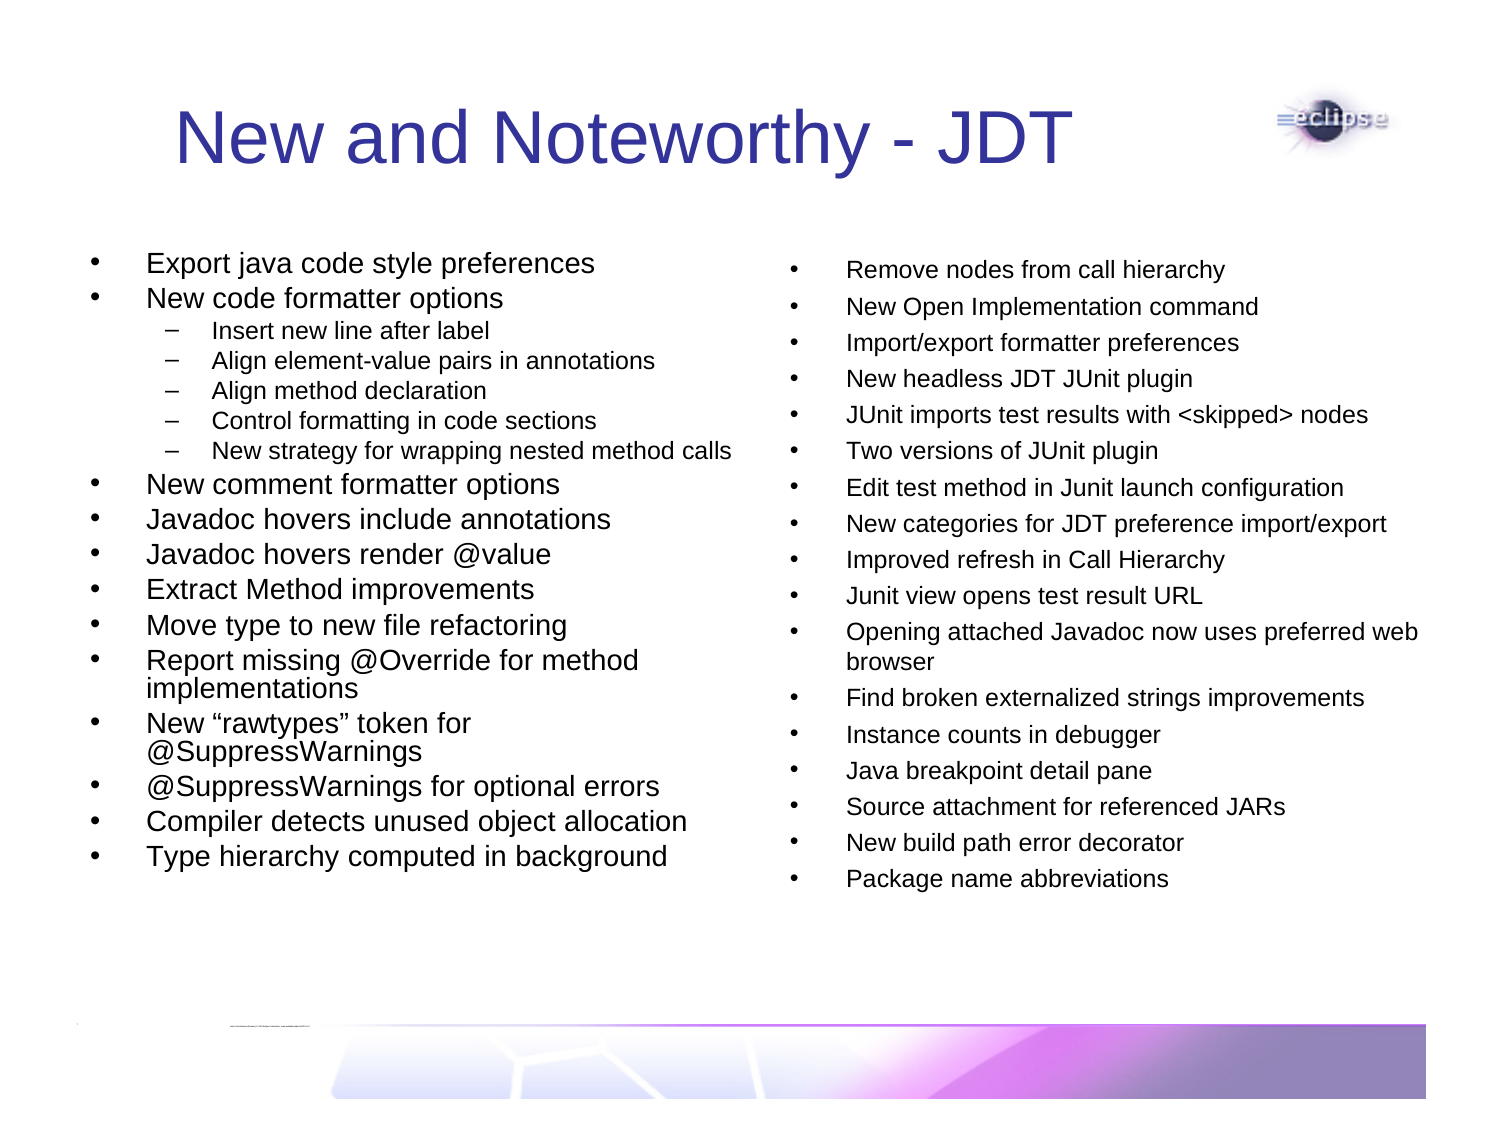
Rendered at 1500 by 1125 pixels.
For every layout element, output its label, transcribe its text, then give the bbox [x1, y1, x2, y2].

picture [225, 1024, 1426, 1099]
list Export java code style preferences New code formatter options Insert new line after label Align element-value pairs in annotations Align method declaration Control formatting in code sections New strategy for wrapping nested method calls New comment formatter options Javadoc hovers include annotations Javadoc hovers render @value Extract Method improvements Move type to new file refactoring Report missing @Override for method implementations New “rawtypes” token for @SuppressWarnings @SuppressWarnings for optional errors Compiler detects unused object allocation Type hierarchy computed in background [75, 243, 762, 1006]
picture [1257, 42, 1408, 193]
text_box Remove nodes from call hierarchy New Open Implementation command Import/export formatter preferences New headless JDT JUnit plugin JUnit imports test results with <skipped> nodes Two versions of JUnit plugin Edit test method in Junit launch configuration New categories for JDT preference import/export Improved refresh in Call Hierarchy Junit view opens test result URL Opening attached Javadoc now uses preferred web browser Find broken externalized strings improvements Instance counts in debugger Java breakpoint detail pane Source attachment for referenced JARs New build path error decorator Package name abbreviations [774, 249, 1476, 999]
title New and Noteworthy - JDT [74, 45, 1176, 233]
list [762, 231, 1426, 1012]
